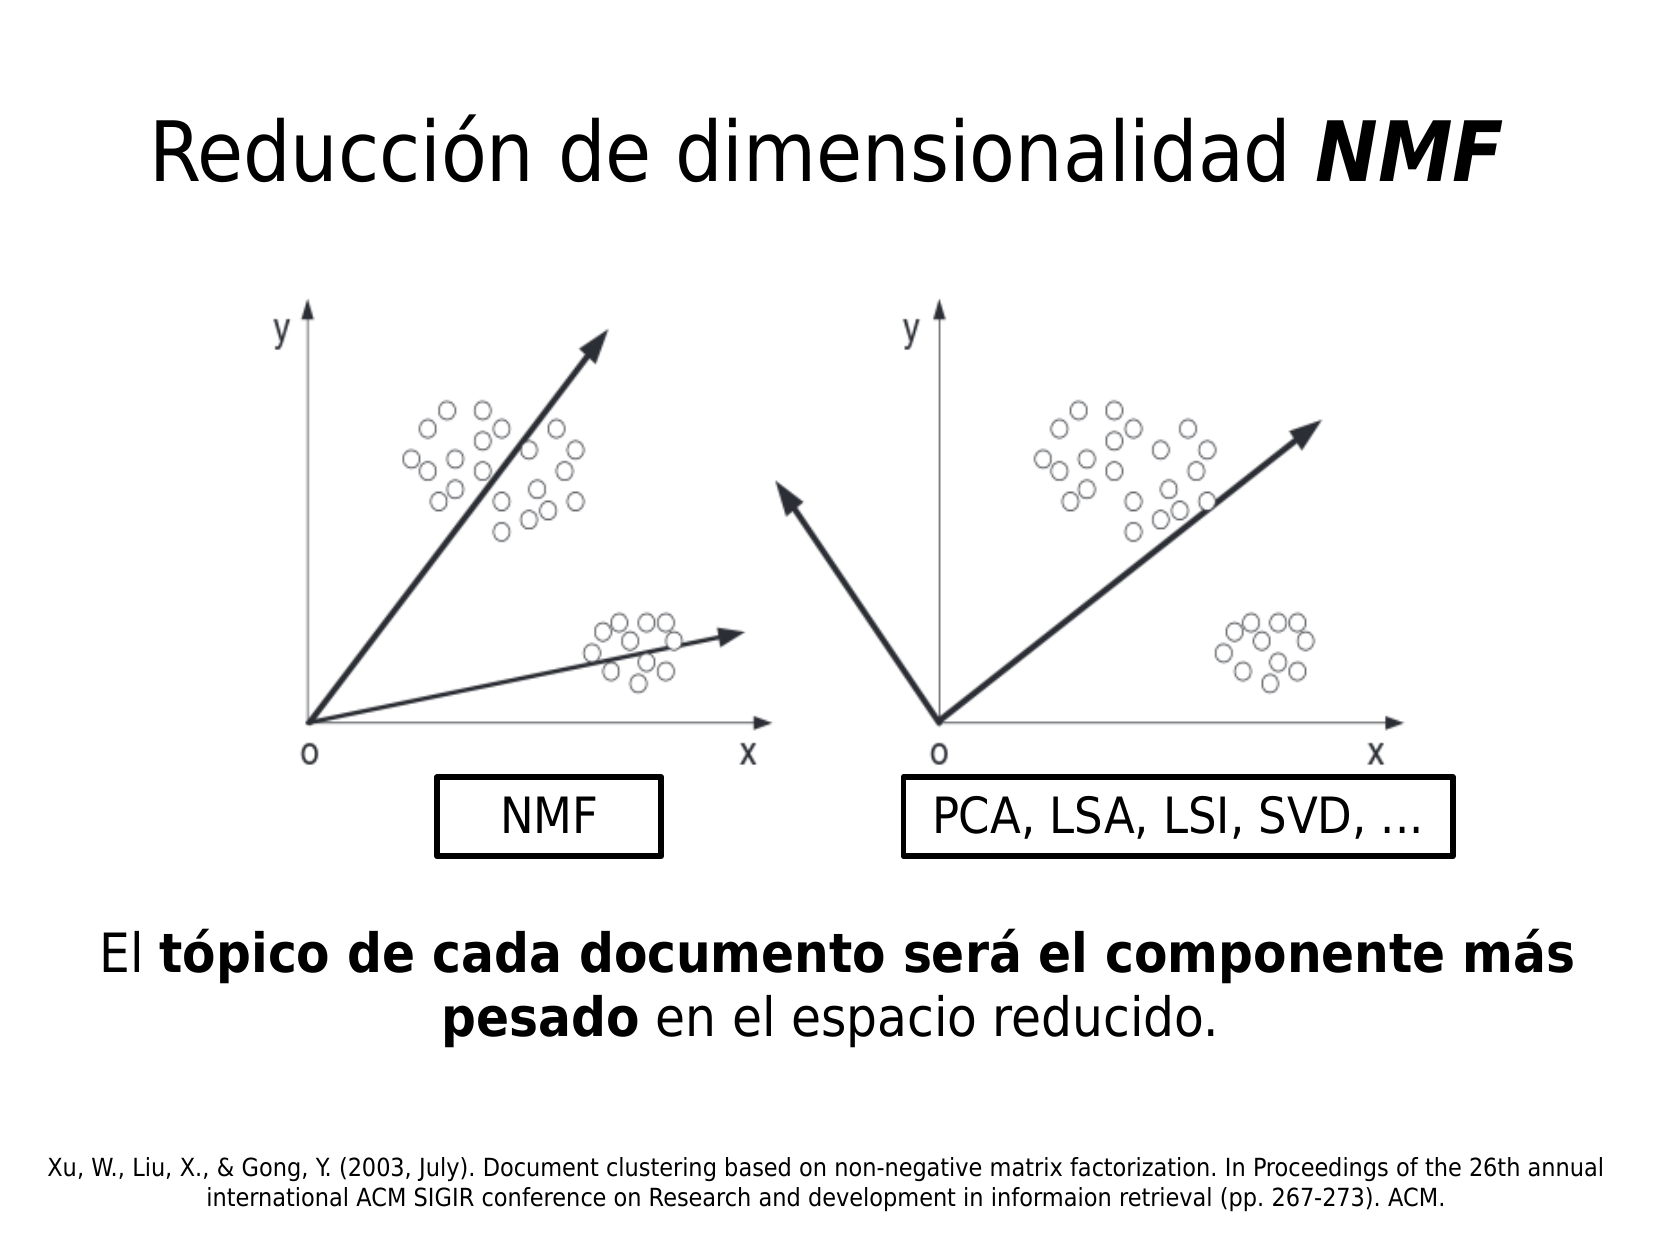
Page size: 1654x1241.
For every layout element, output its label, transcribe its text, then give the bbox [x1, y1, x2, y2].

text_box PCA, LSA, LSI, SVD, ... [903, 777, 1453, 857]
text_box Xu, W., Liu, X., & Gong, Y. (2003, July). Document clustering based on non-negative matrix factorization. In Proceedings of the 26th annual international ACM SIGIR conference on Research and development in informaion retrieval (pp. 267-273). ACM. [29, 1146, 1625, 1220]
text_box El tópico de cada documento será el componente más pesado en el espacio reducido. [82, 915, 1595, 1058]
title Reducción de dimensionalidad NMF [82, 49, 1571, 257]
text_box NMF [437, 777, 662, 857]
picture [236, 271, 1418, 774]
